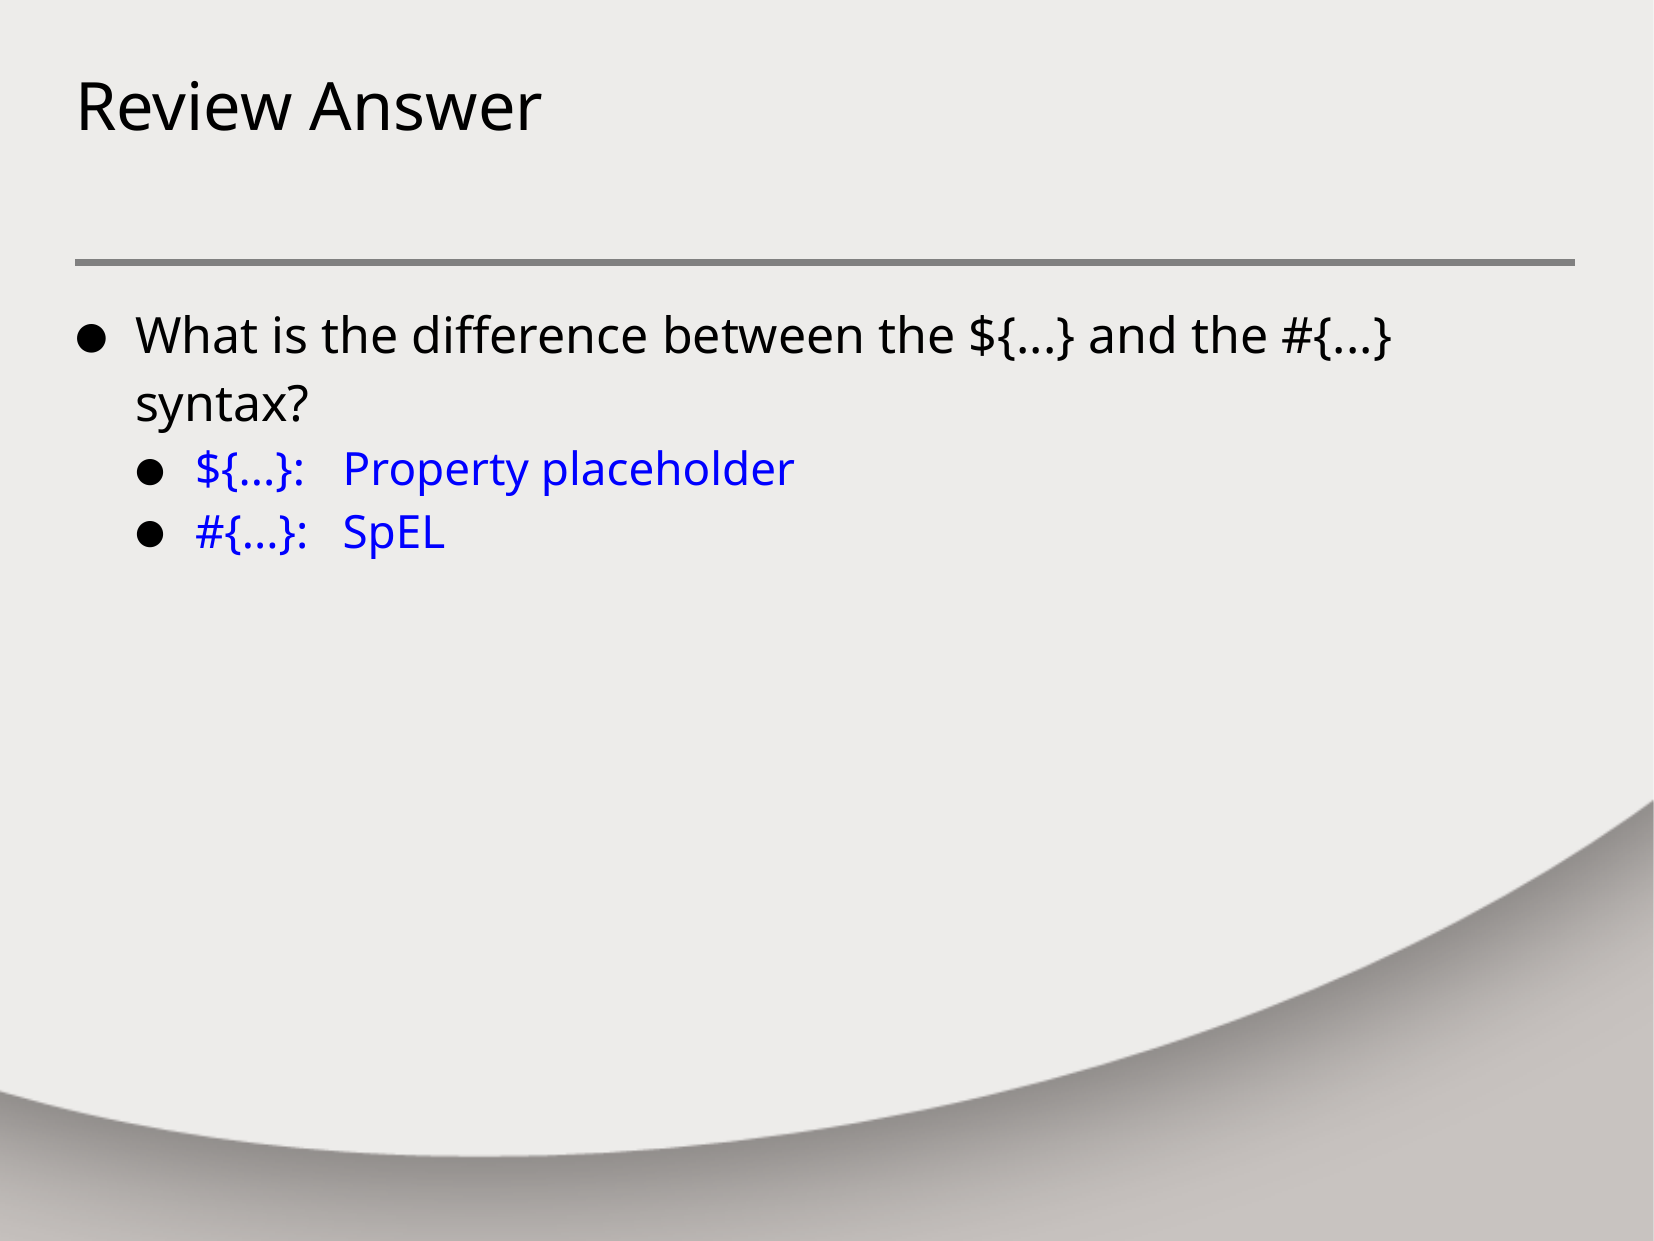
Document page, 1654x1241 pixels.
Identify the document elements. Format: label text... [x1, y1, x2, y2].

list What is the difference between the ${...} and the #{...} syntax? ${...}: Property placeholder #{...}: SpEL [75, 300, 1576, 1163]
picture [0, 0, 1654, 1241]
title Review Answer [75, 75, 1576, 226]
